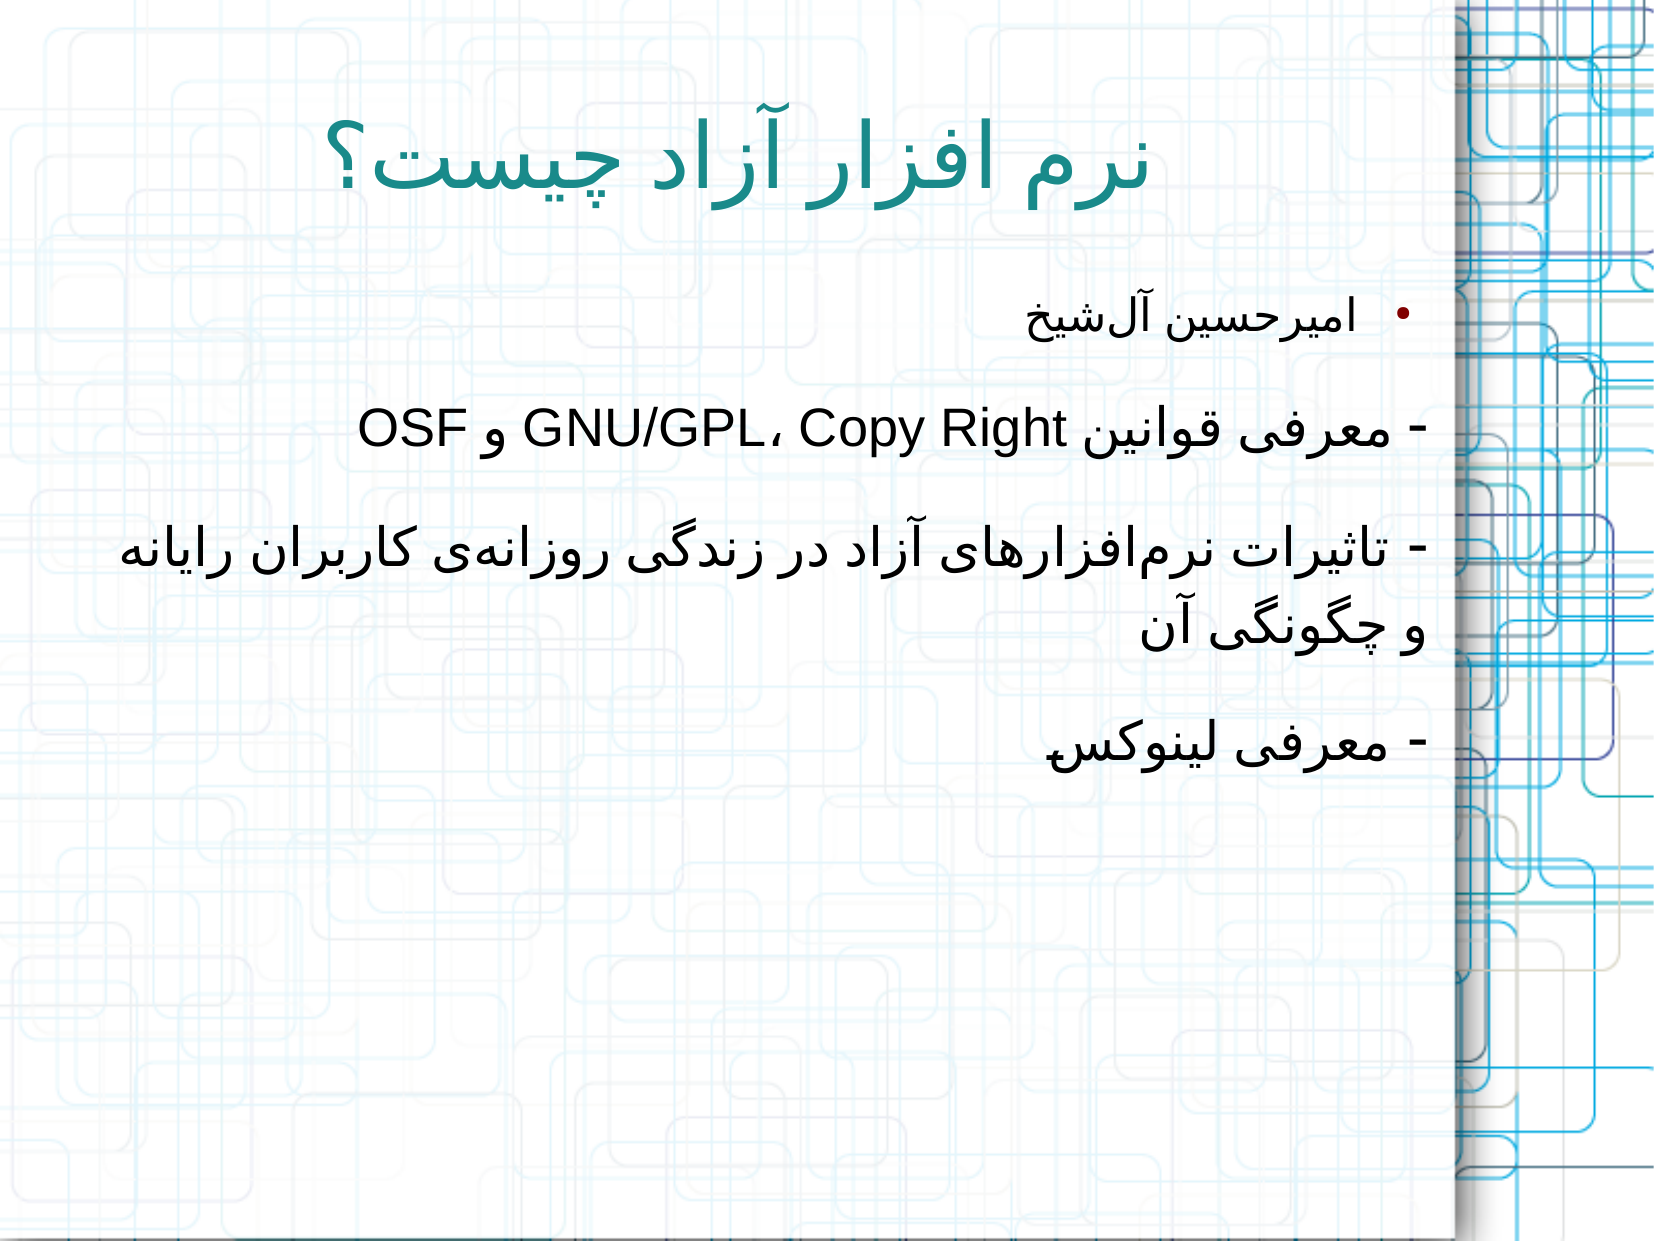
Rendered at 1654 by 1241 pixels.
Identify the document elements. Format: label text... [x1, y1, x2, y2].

list امیرحسین آل‌شیخ - معرفی قوانین GNU/GPL، Copy Right و OSF - تاثیرات نرم‌افزار‌های آزاد در زندگی روزانه‌ی کاربران رایانه و چگونگی آن - معرفی لینوکس [94, 282, 1430, 1087]
title نرم افزار آزاد چیست؟ [59, 56, 1418, 250]
picture [0, 0, 1654, 1241]
